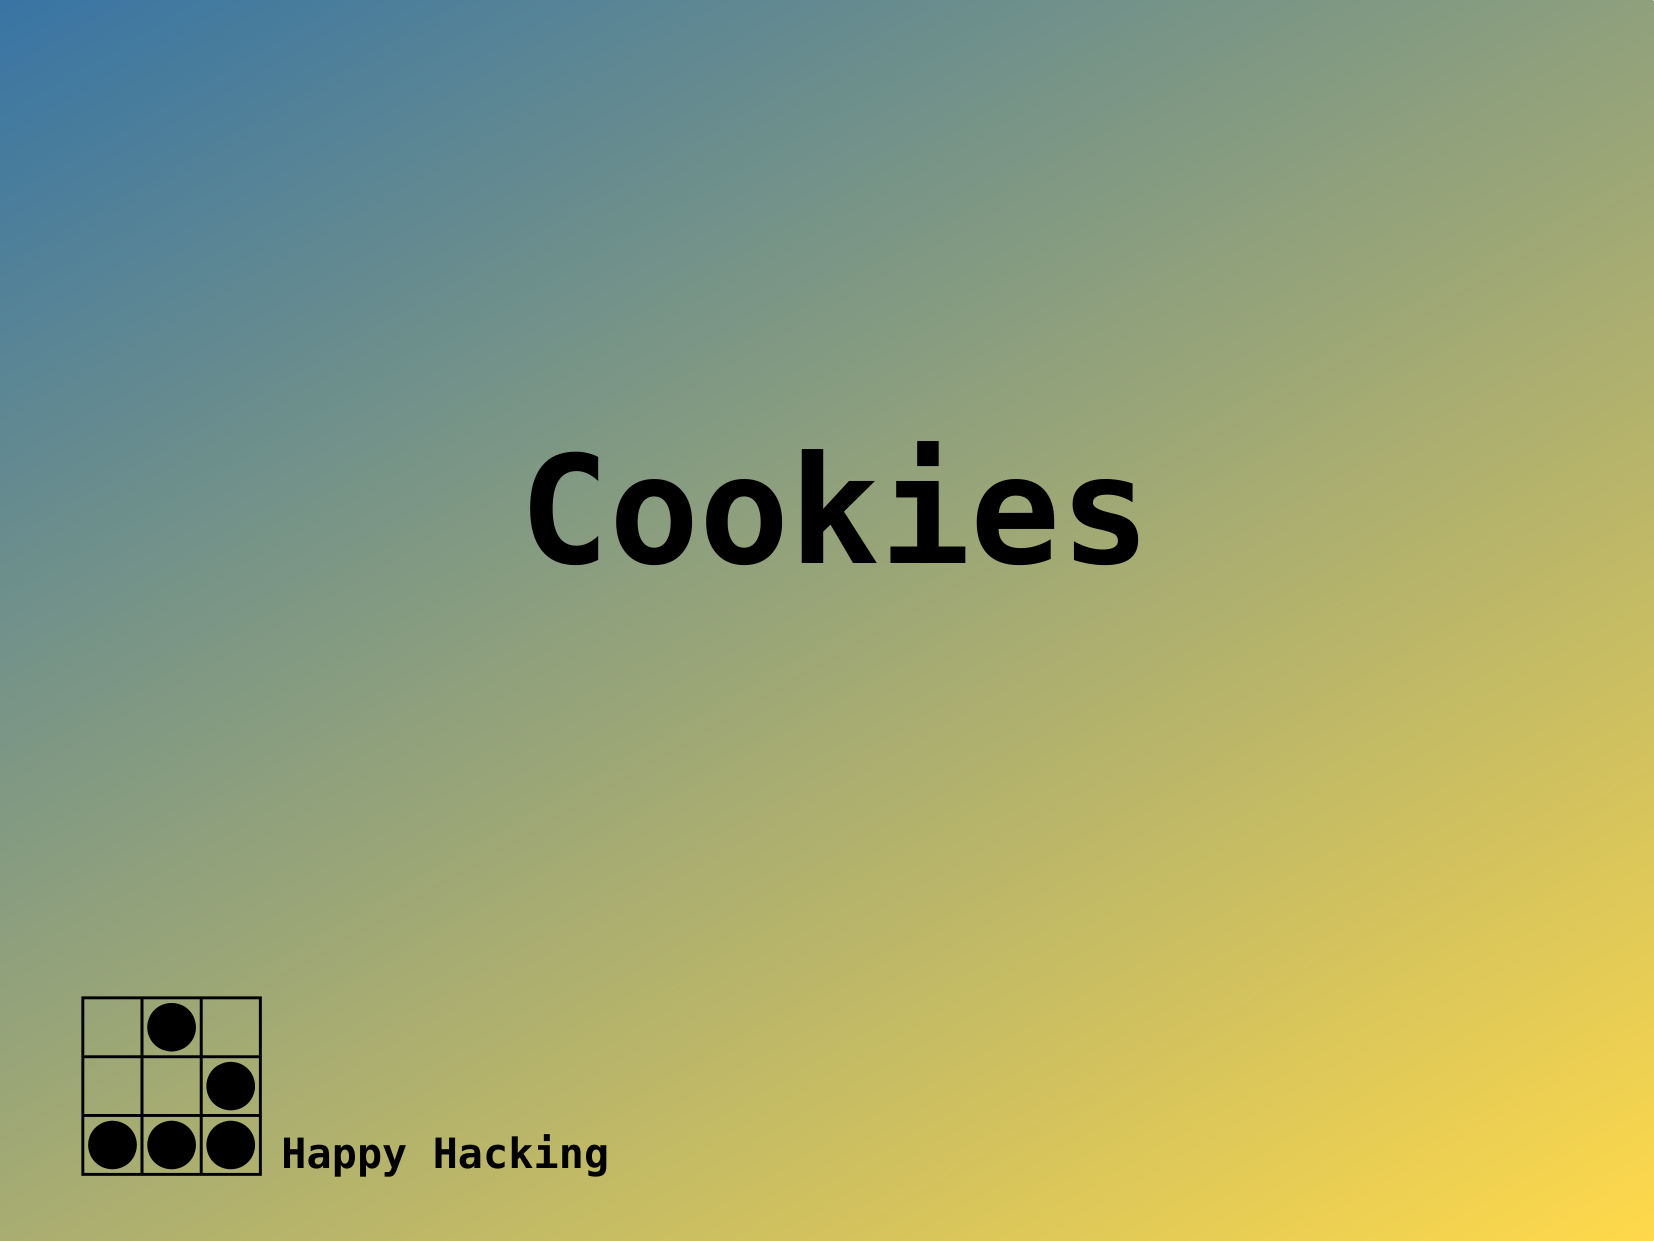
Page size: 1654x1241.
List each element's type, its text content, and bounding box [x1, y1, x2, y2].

subtitle Cookies [91, 46, 1580, 978]
text_box Happy Hacking [266, 1098, 657, 1187]
picture [68, 983, 275, 1190]
